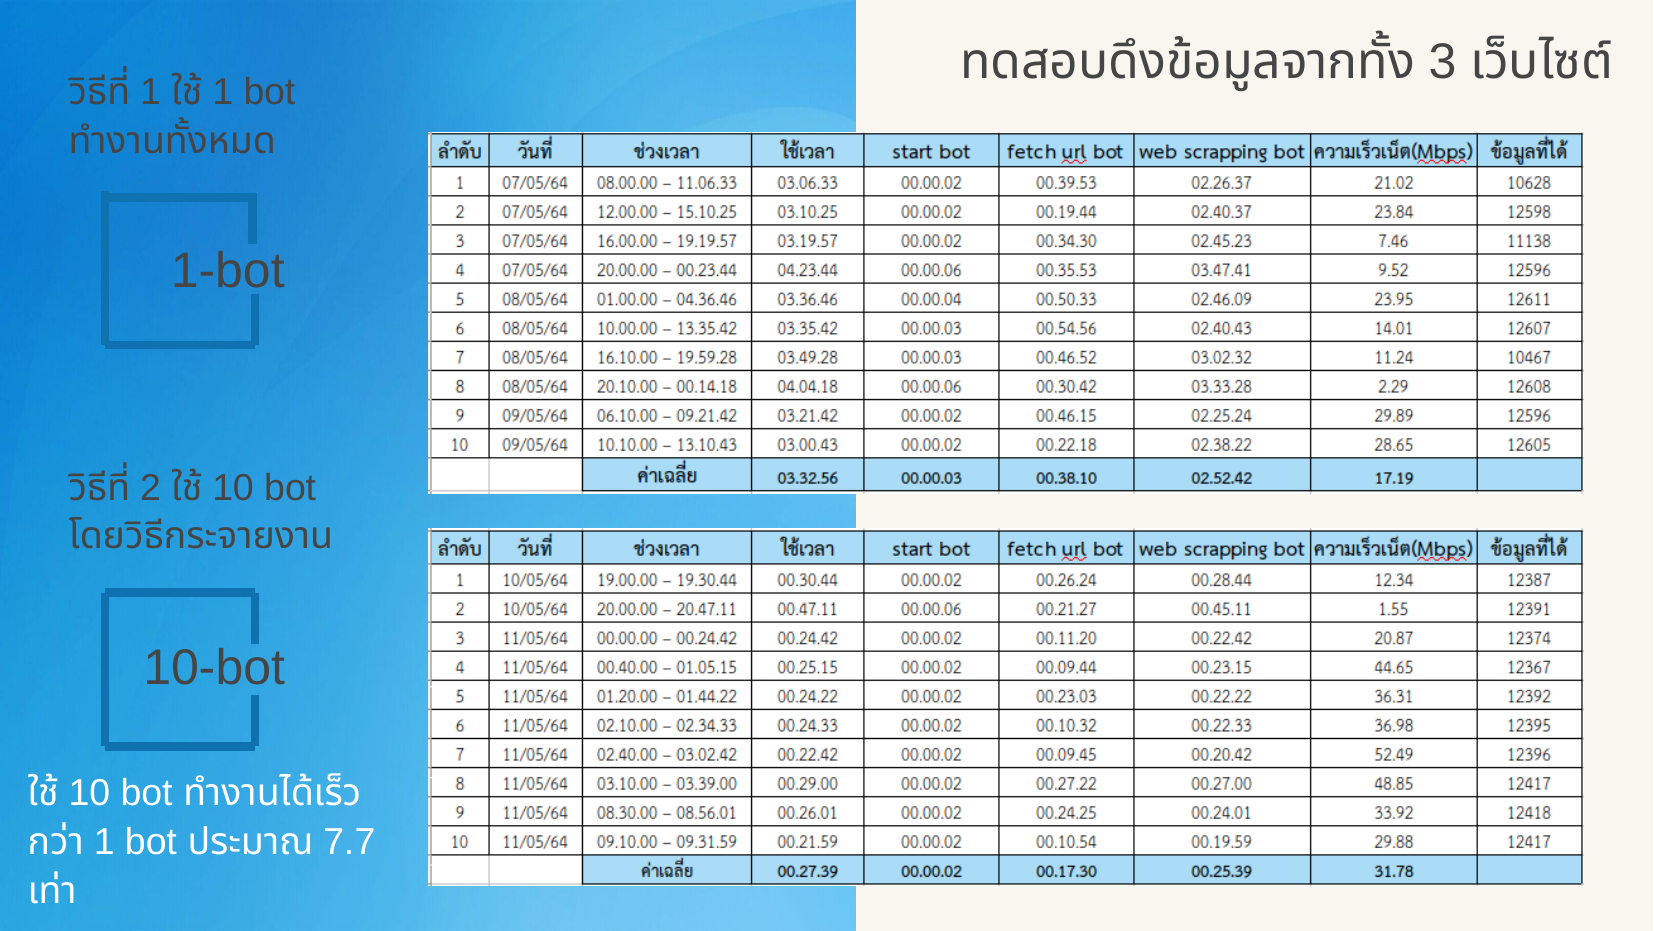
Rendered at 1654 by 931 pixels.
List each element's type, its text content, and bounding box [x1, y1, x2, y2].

picture [146, 787, 157, 795]
title วิธีที่ 2 ใช้ 10 bot โดยวิธีกระจายงาน [68, 437, 402, 593]
picture [126, 787, 136, 795]
picture [94, 782, 105, 795]
picture [189, 787, 199, 795]
picture [0, 0, 1654, 931]
title 10-bot [143, 639, 291, 695]
title ใช้ 10 bot ทำงานได้เร็วกว่า 1 bot ประมาณ 7.7 เท่า [27, 795, 415, 931]
picture [296, 787, 307, 795]
title ทดสอบดึงข้อมูลจากทั้ง 3 เว็บไซต์ [960, 0, 1632, 144]
title 1-bot [170, 237, 306, 304]
title วิธีที่ 1 ใช้ 1 bot ทำงานทั้งหมด [68, 41, 385, 198]
